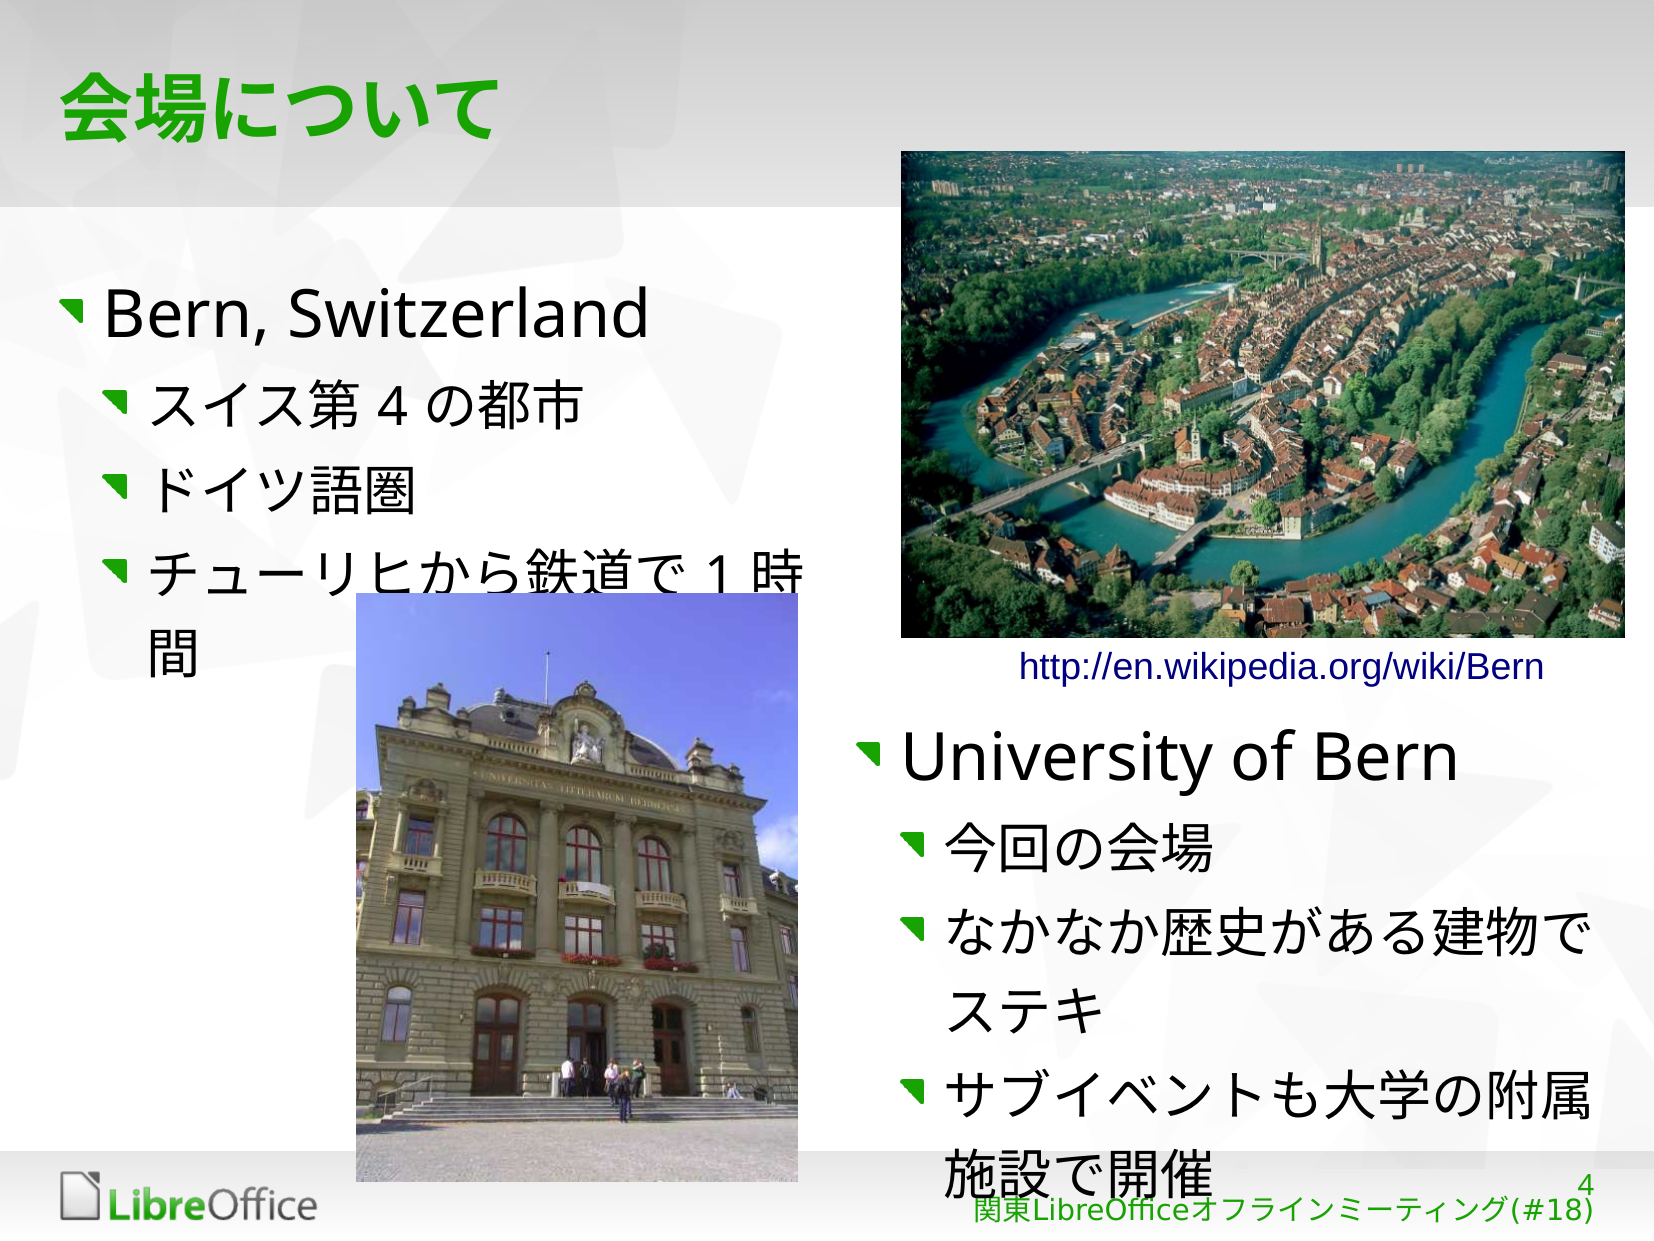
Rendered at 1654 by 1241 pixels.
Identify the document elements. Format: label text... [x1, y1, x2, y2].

picture [41, 1152, 337, 1240]
list University of Bern 今回の会場 なかなか歴史がある建物でステキ サブイベントも大学の附属施設で開催 [856, 708, 1625, 1093]
picture [1115, 1161, 1127, 1166]
picture [1289, 1093, 1312, 1113]
picture [1573, 1094, 1583, 1098]
picture [1440, 1093, 1454, 1108]
picture [0, 0, 798, 1182]
text_box http://en.wikipedia.org/wiki/Bern [1003, 637, 1565, 695]
list Bern, Switzerland スイス第4の都市 ドイツ語圏 チューリヒから鉄道で1時間 [59, 265, 827, 650]
picture [1139, 1154, 1152, 1158]
title 会場について [59, 29, 1595, 178]
picture [1139, 1161, 1152, 1166]
picture [1573, 1107, 1585, 1116]
picture [1115, 1154, 1127, 1158]
picture [900, 151, 1654, 1169]
picture [1185, 1162, 1197, 1169]
